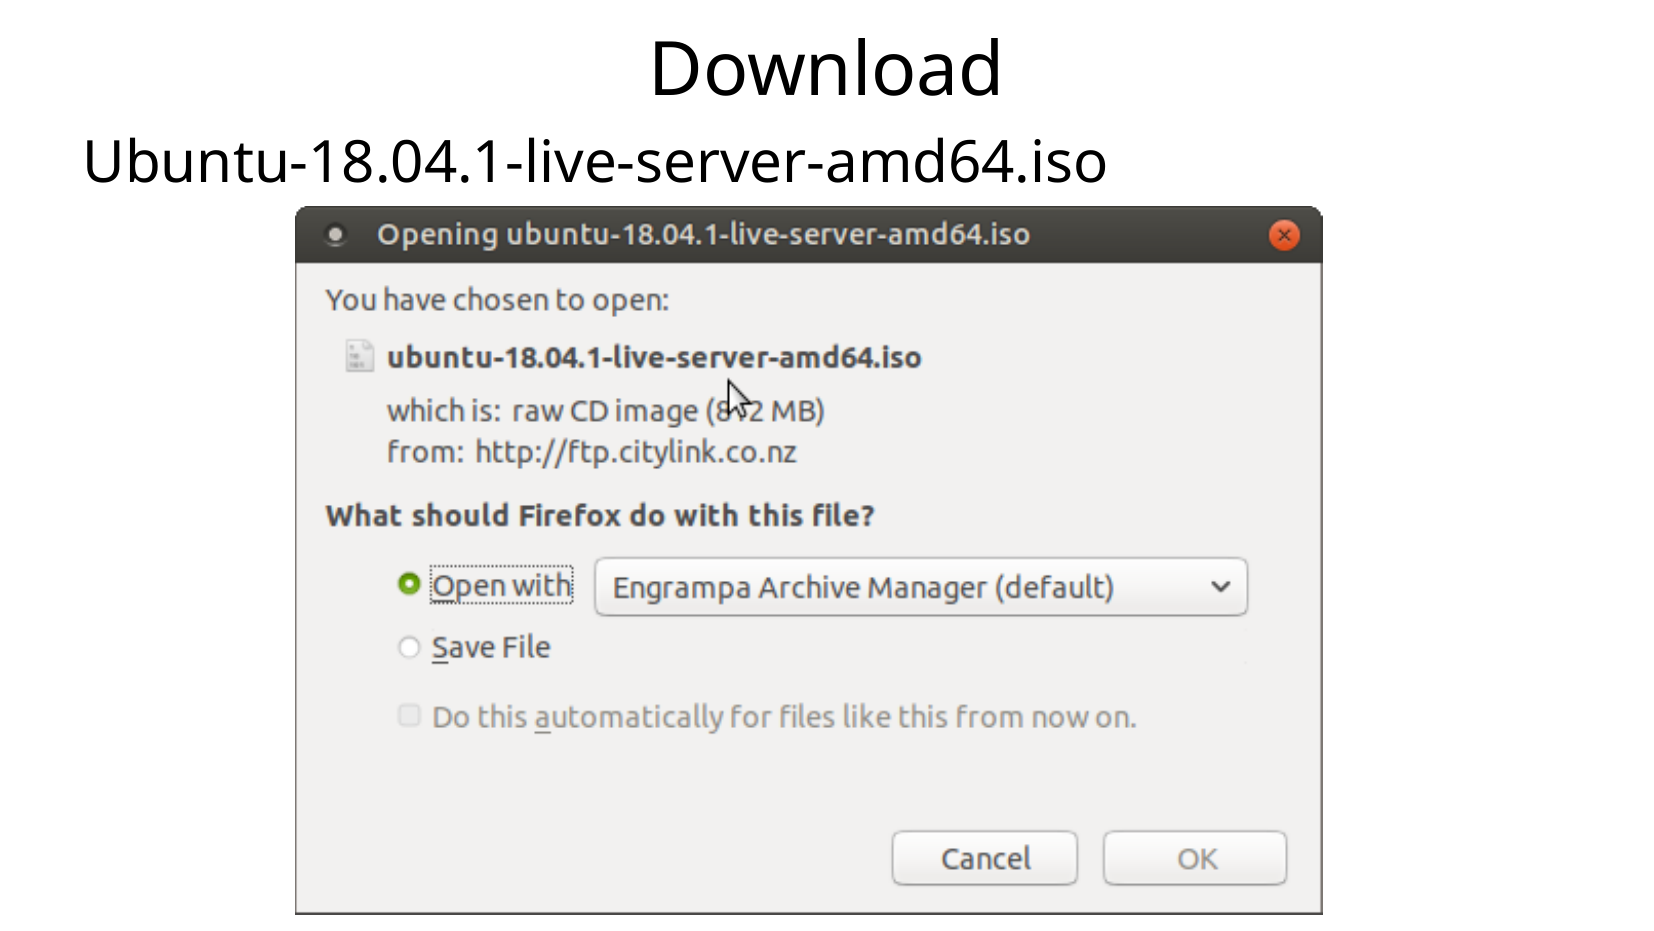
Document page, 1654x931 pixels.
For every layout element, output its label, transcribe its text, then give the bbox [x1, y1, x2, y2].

picture [295, 206, 1323, 915]
title Download [82, 28, 1571, 104]
subtitle Ubuntu-18.04.1-live-server-amd64.iso [82, 112, 1571, 207]
